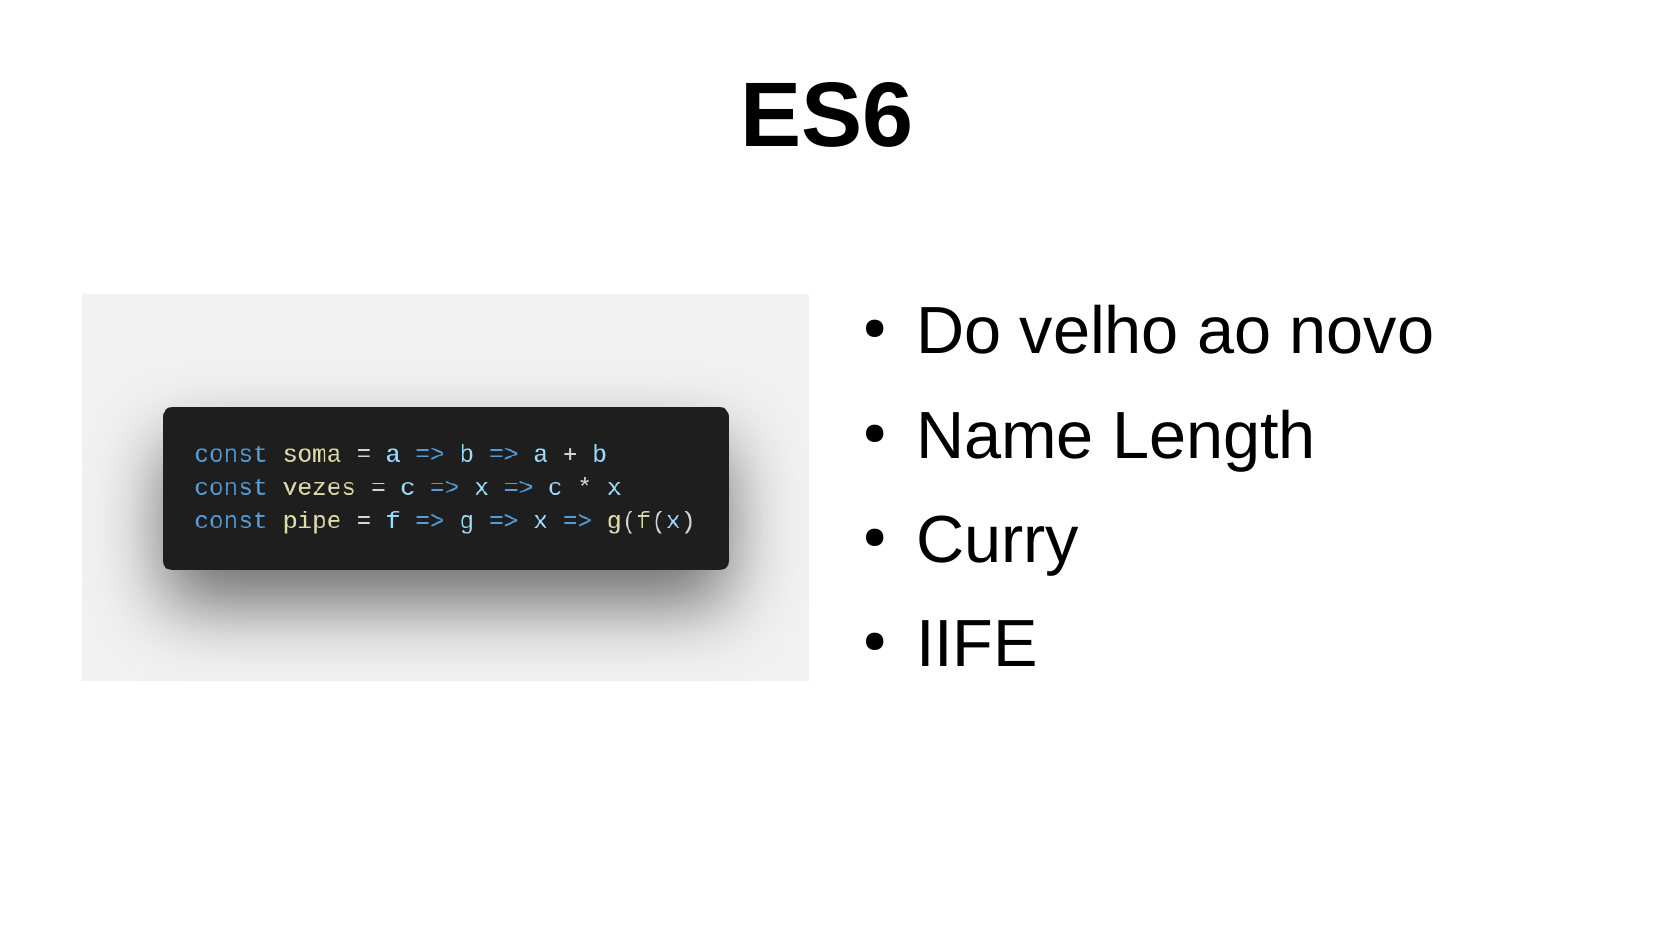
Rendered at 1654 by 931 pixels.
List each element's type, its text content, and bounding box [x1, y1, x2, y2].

picture [82, 294, 809, 681]
title ES6 [82, 37, 1571, 193]
list Do velho ao novo Name Length Curry IIFE [845, 217, 1572, 758]
